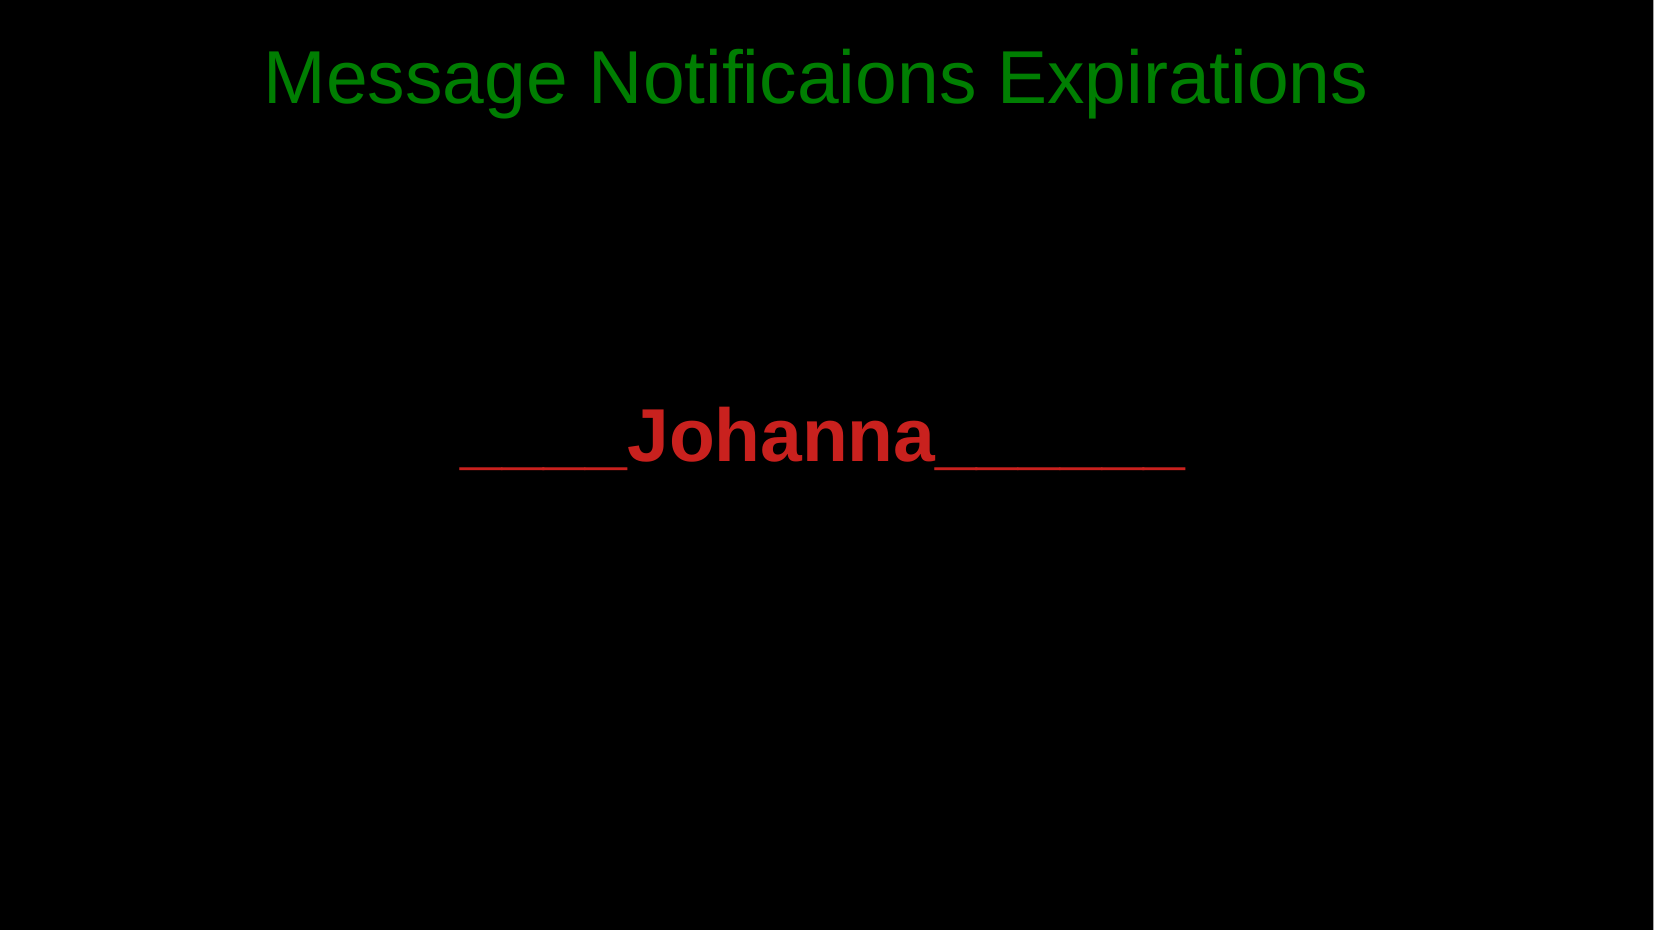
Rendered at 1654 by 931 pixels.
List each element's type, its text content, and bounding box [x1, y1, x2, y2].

title ____Johanna______ [0, 330, 1651, 541]
title Message Notificaions Expirations [0, 0, 1654, 156]
